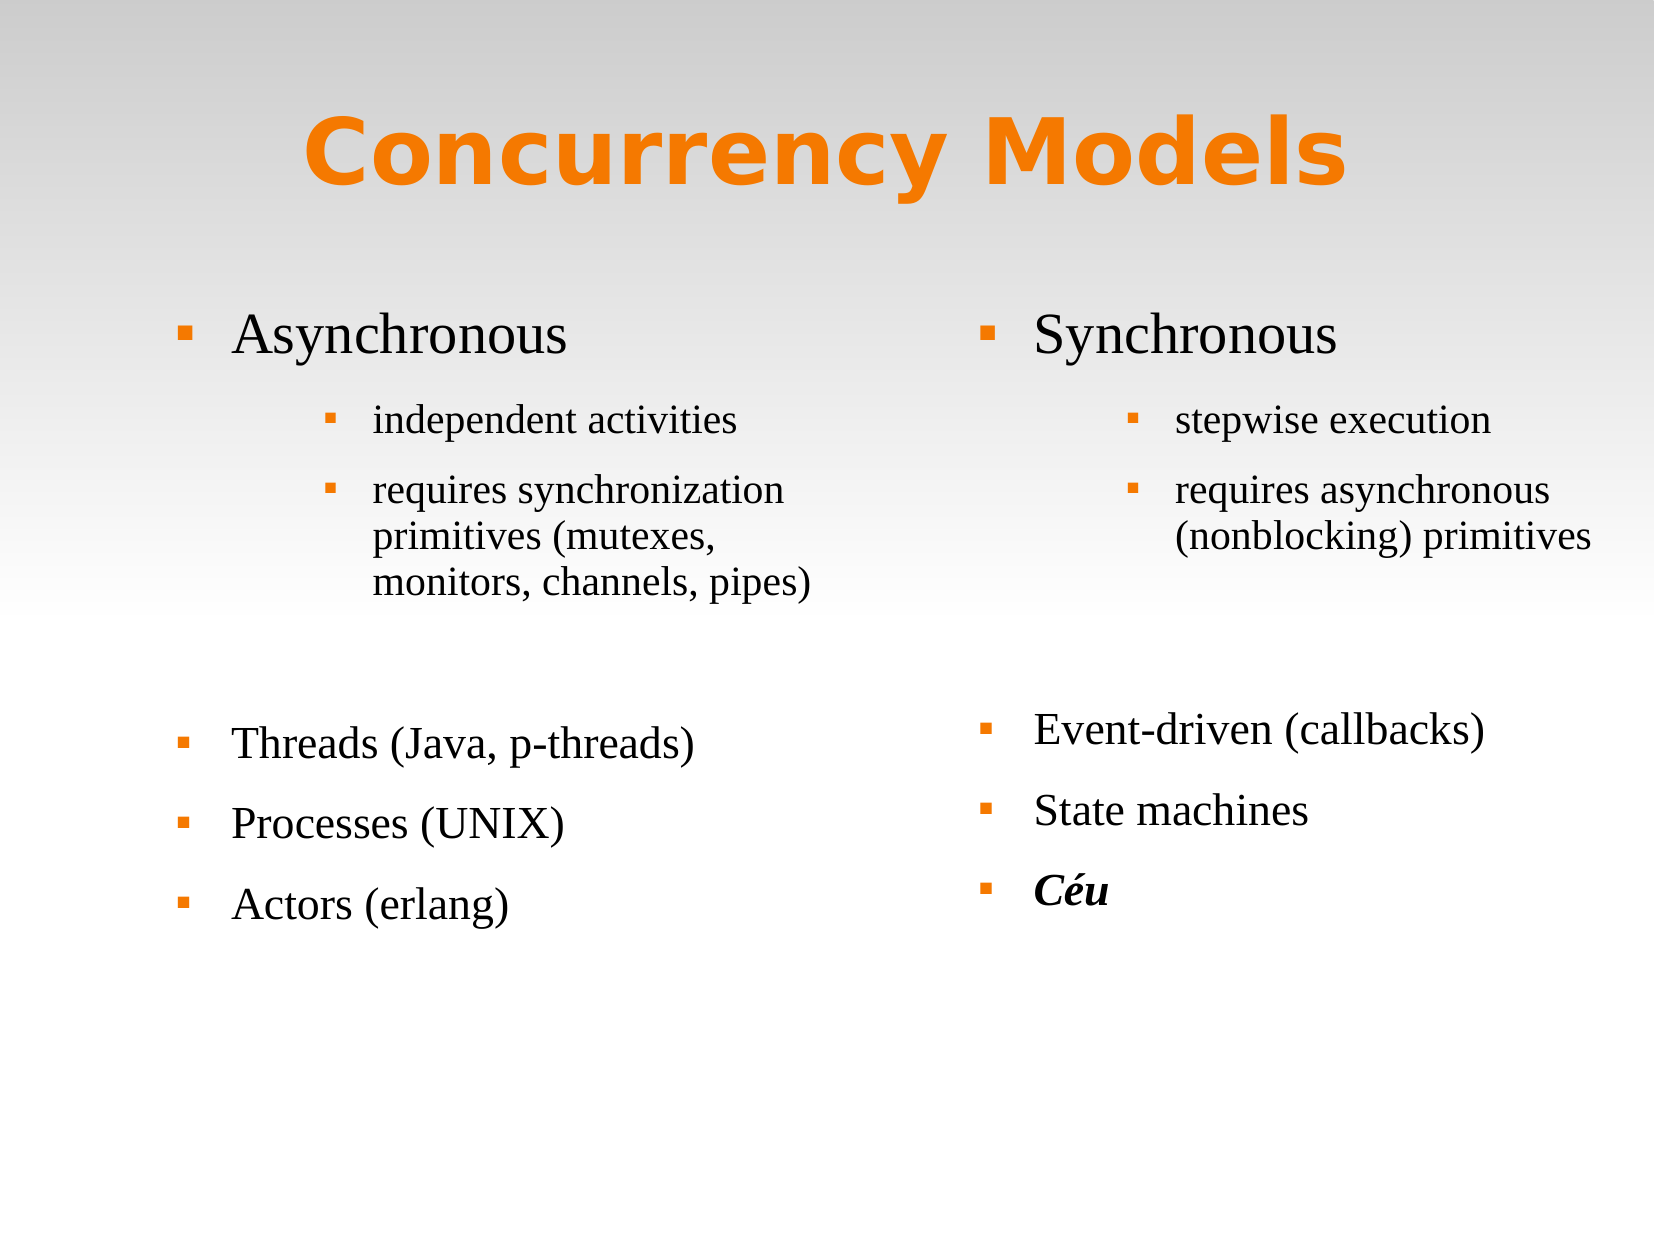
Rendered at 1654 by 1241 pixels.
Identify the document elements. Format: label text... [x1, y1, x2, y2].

title Concurrency Models [82, 49, 1571, 257]
list Asynchronous independent activities requires synchronization primitives (mutexes, monitors, channels, pipes) Threads (Java, p-threads) Processes (UNIX) Actors (erlang) [89, 302, 816, 1121]
list Synchronous stepwise execution requires asynchronous (nonblocking) primitives Event-driven (callbacks) State machines Céu [891, 302, 1618, 1121]
